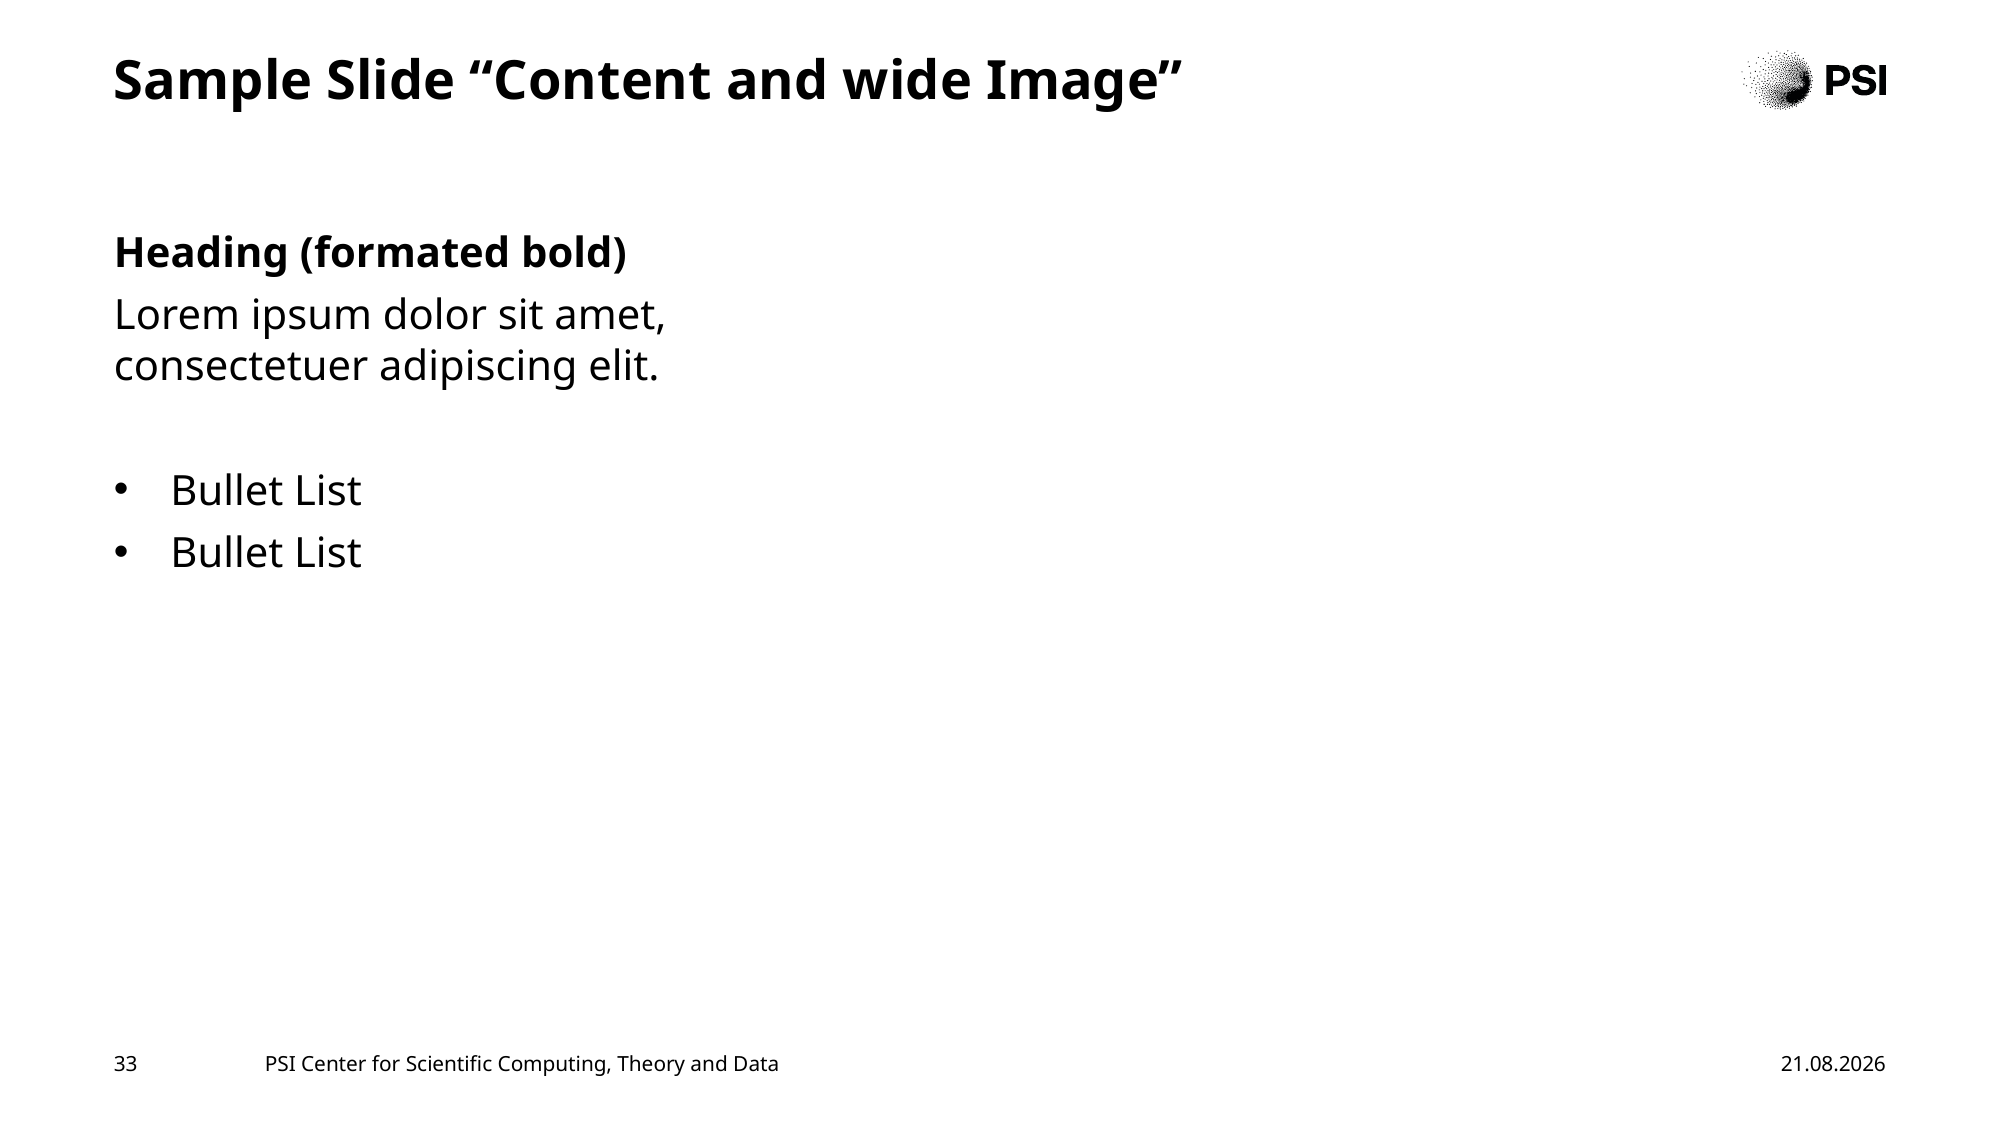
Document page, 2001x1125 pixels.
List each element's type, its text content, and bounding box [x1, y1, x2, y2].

title Sample Slide “Content and wide Image” [114, 45, 1585, 179]
list Heading (formated bold) Lorem ipsum dolor sit amet, consectetuer adipiscing elit. Bullet List Bullet List [114, 225, 681, 988]
